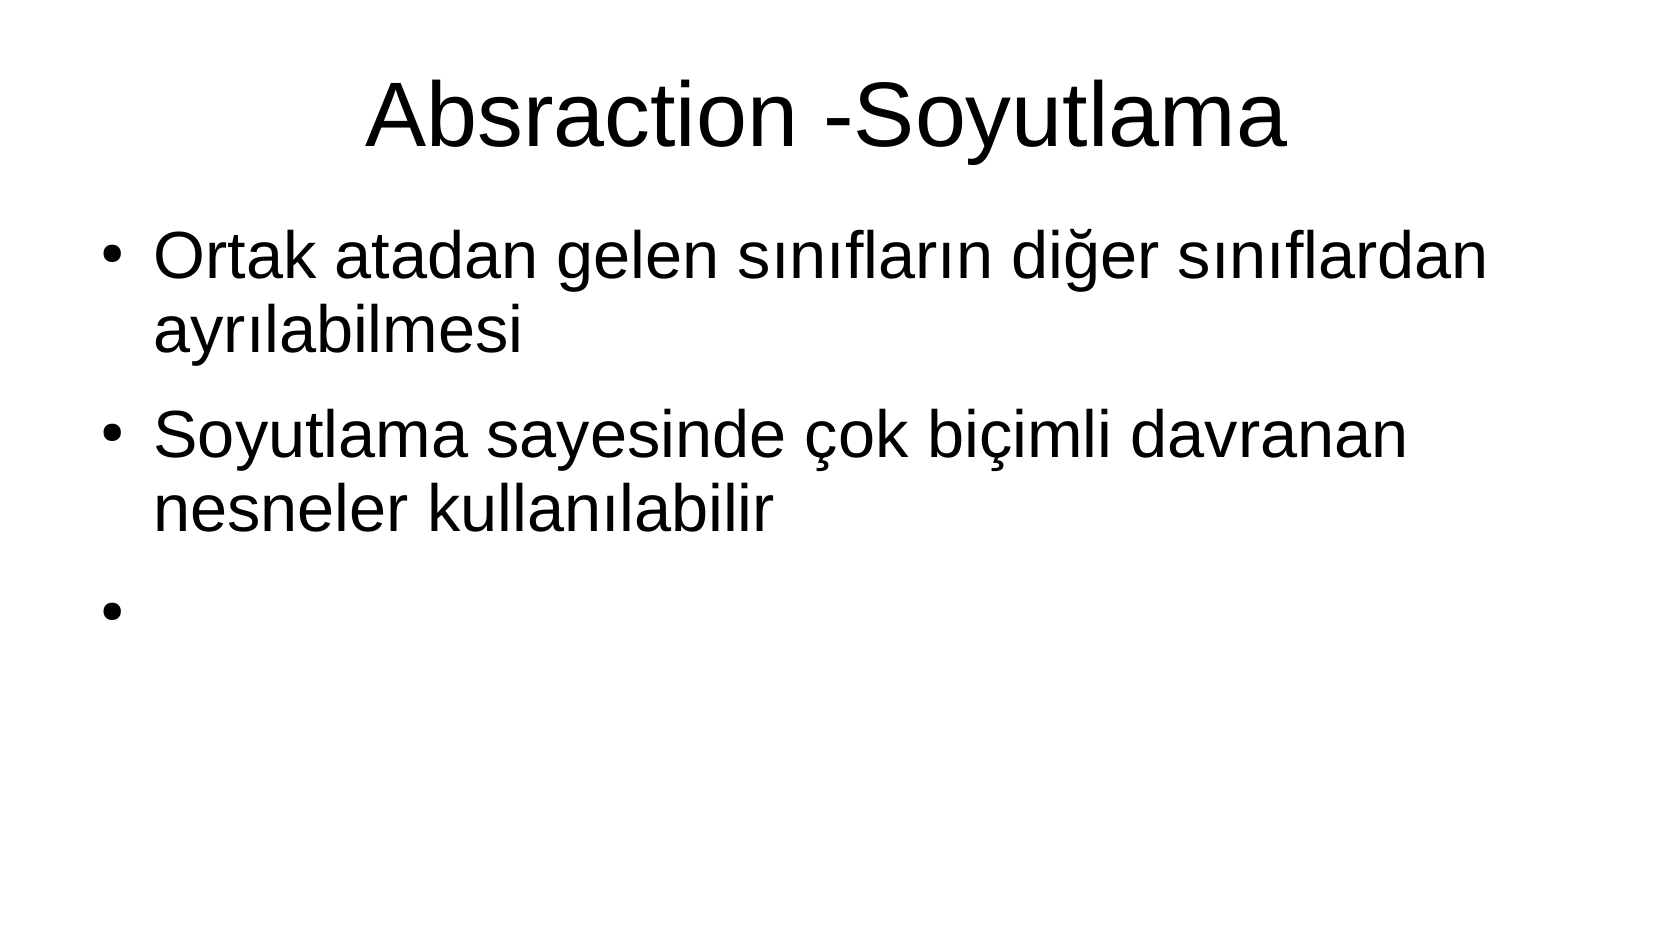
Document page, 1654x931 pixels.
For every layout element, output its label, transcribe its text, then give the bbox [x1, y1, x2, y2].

title Absraction -Soyutlama [82, 37, 1571, 193]
list Ortak atadan gelen sınıfların diğer sınıflardan ayrılabilmesi Soyutlama sayesinde çok biçimli davranan nesneler kullanılabilir [82, 217, 1571, 758]
